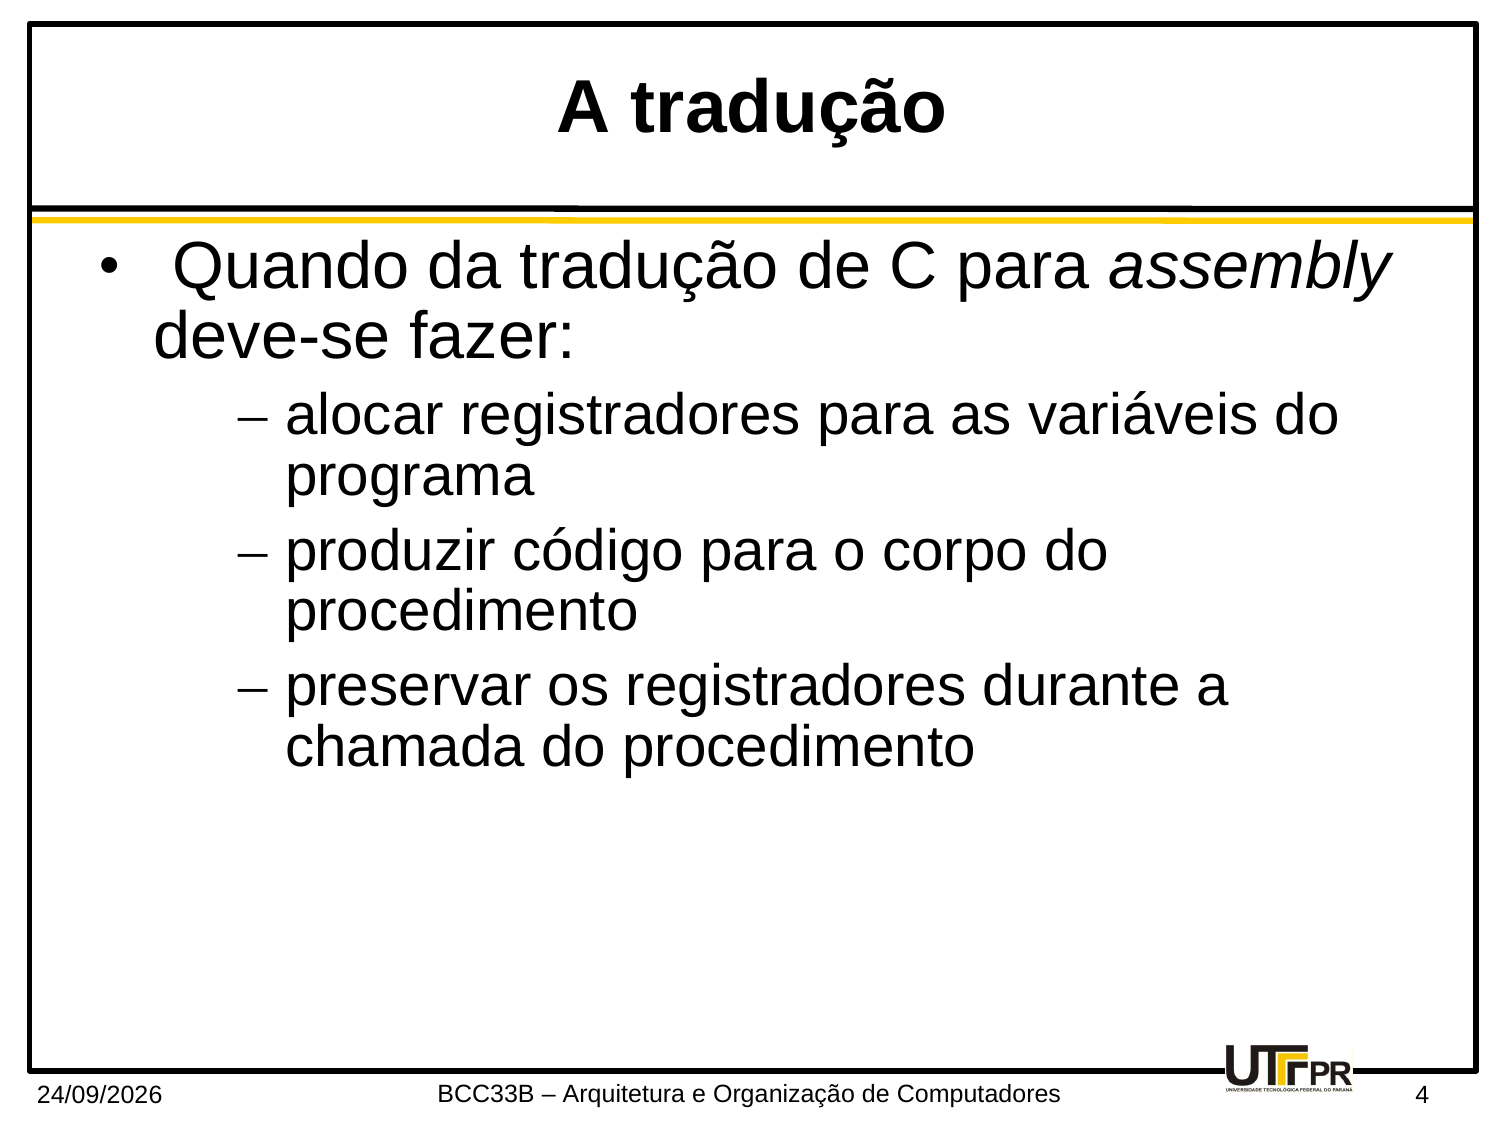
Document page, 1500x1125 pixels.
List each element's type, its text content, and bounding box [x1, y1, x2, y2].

title A tradução [35, 11, 1469, 207]
picture [1225, 1045, 1353, 1092]
list Quando da tradução de C para assembly deve-se fazer: alocar registradores para as variáveis do programa produzir código para o corpo do procedimento preservar os registradores durante a chamada do procedimento [26, 220, 1474, 894]
